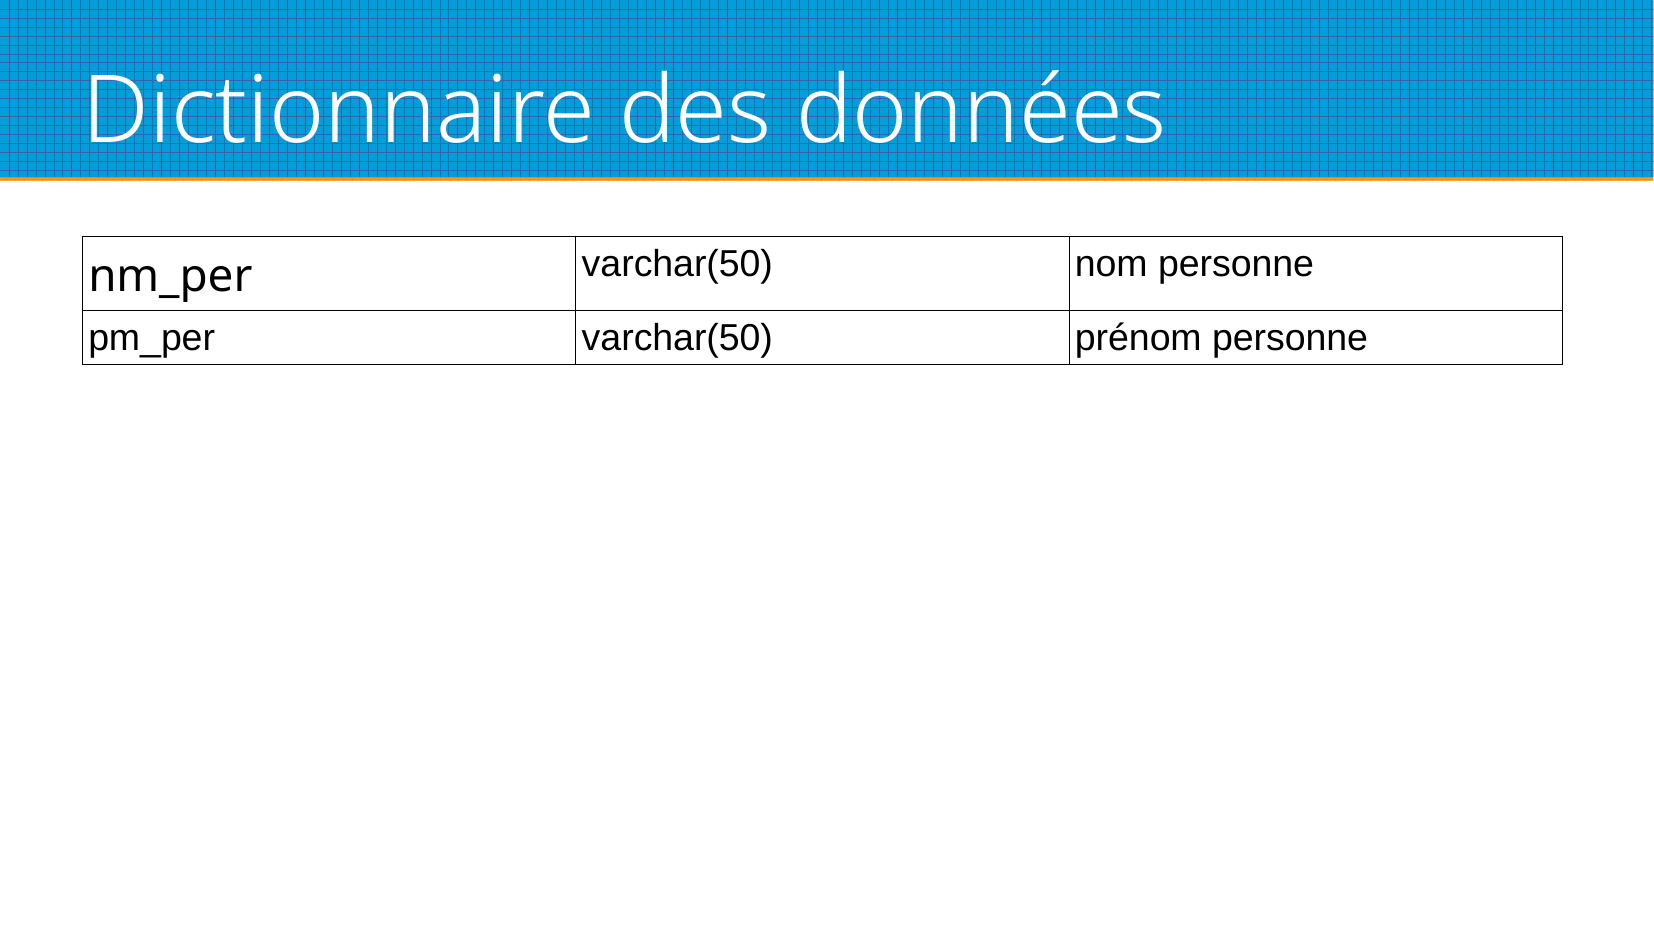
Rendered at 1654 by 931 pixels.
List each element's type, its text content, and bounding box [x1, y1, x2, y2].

table_cell pm_per [83, 311, 575, 364]
table_cell prénom personne [1070, 311, 1562, 364]
table_header nm_per [83, 237, 575, 310]
title Dictionnaire des données [82, 14, 1571, 171]
table_header nom personne [1070, 237, 1562, 310]
table_header varchar(50) [576, 237, 1069, 310]
table_cell varchar(50) [576, 311, 1069, 364]
